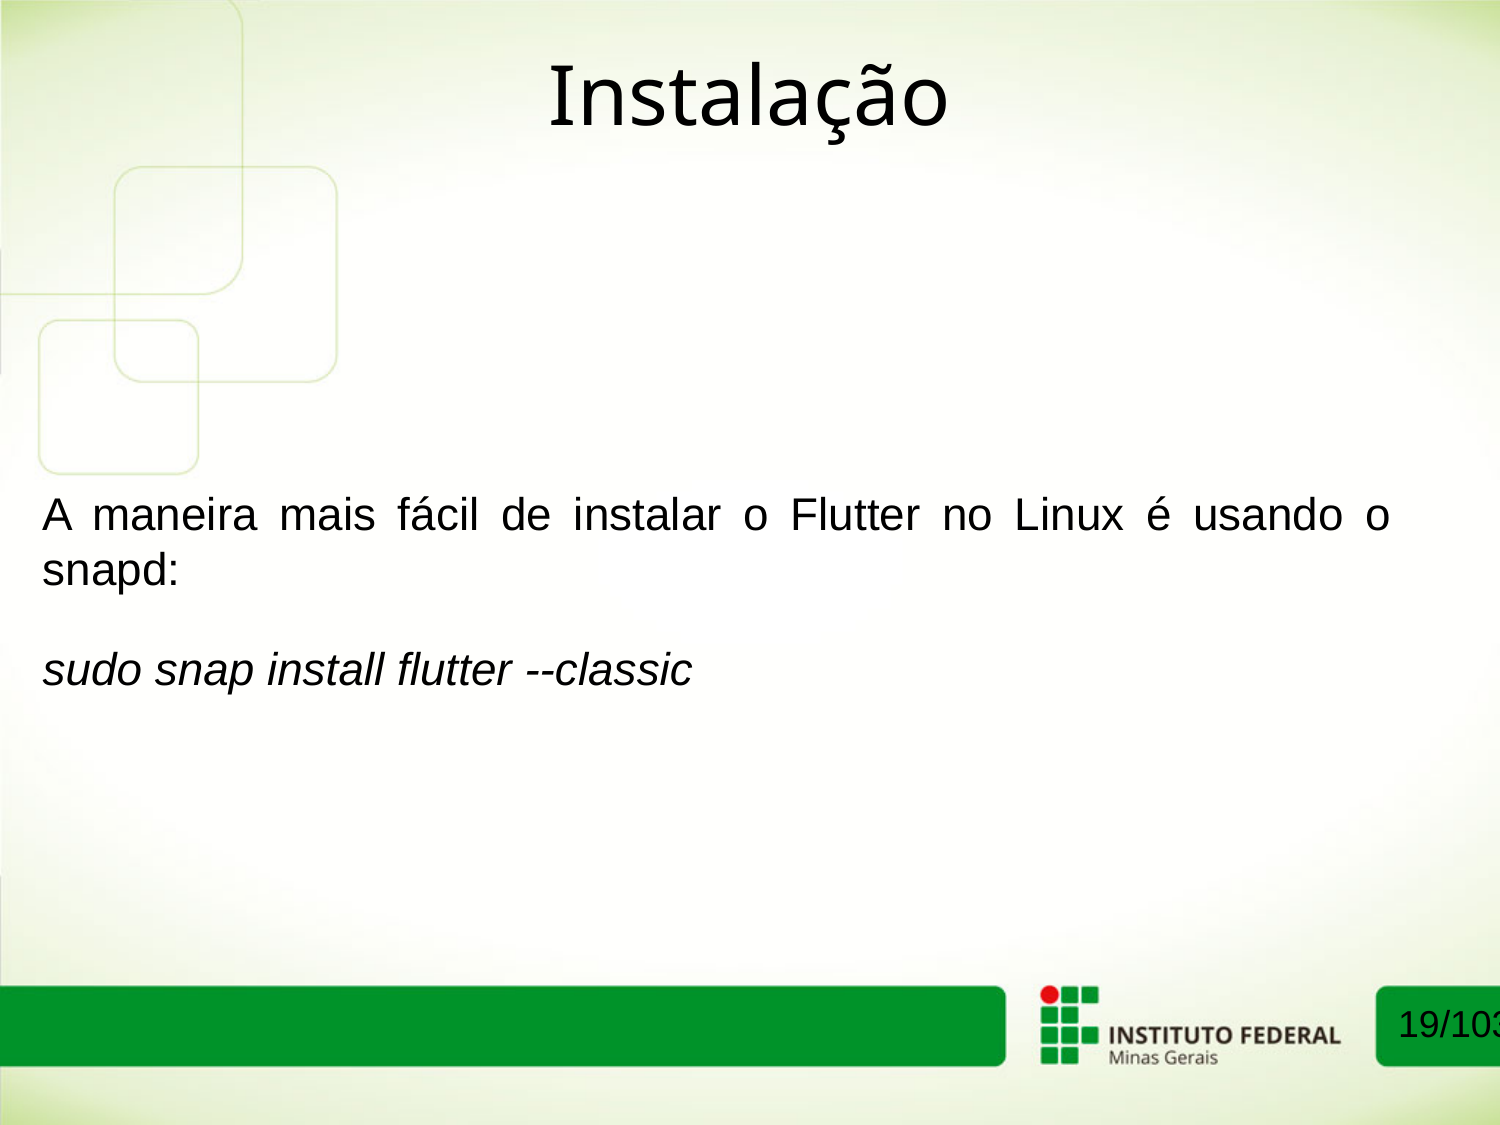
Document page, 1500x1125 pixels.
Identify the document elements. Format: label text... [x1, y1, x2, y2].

text_box A maneira mais fácil de instalar o Flutter no Linux é usando o snapd: sudo snap install flutter --classic [42, 204, 1393, 975]
text_box Instalação [74, 30, 1425, 155]
picture [0, 0, 1500, 1125]
